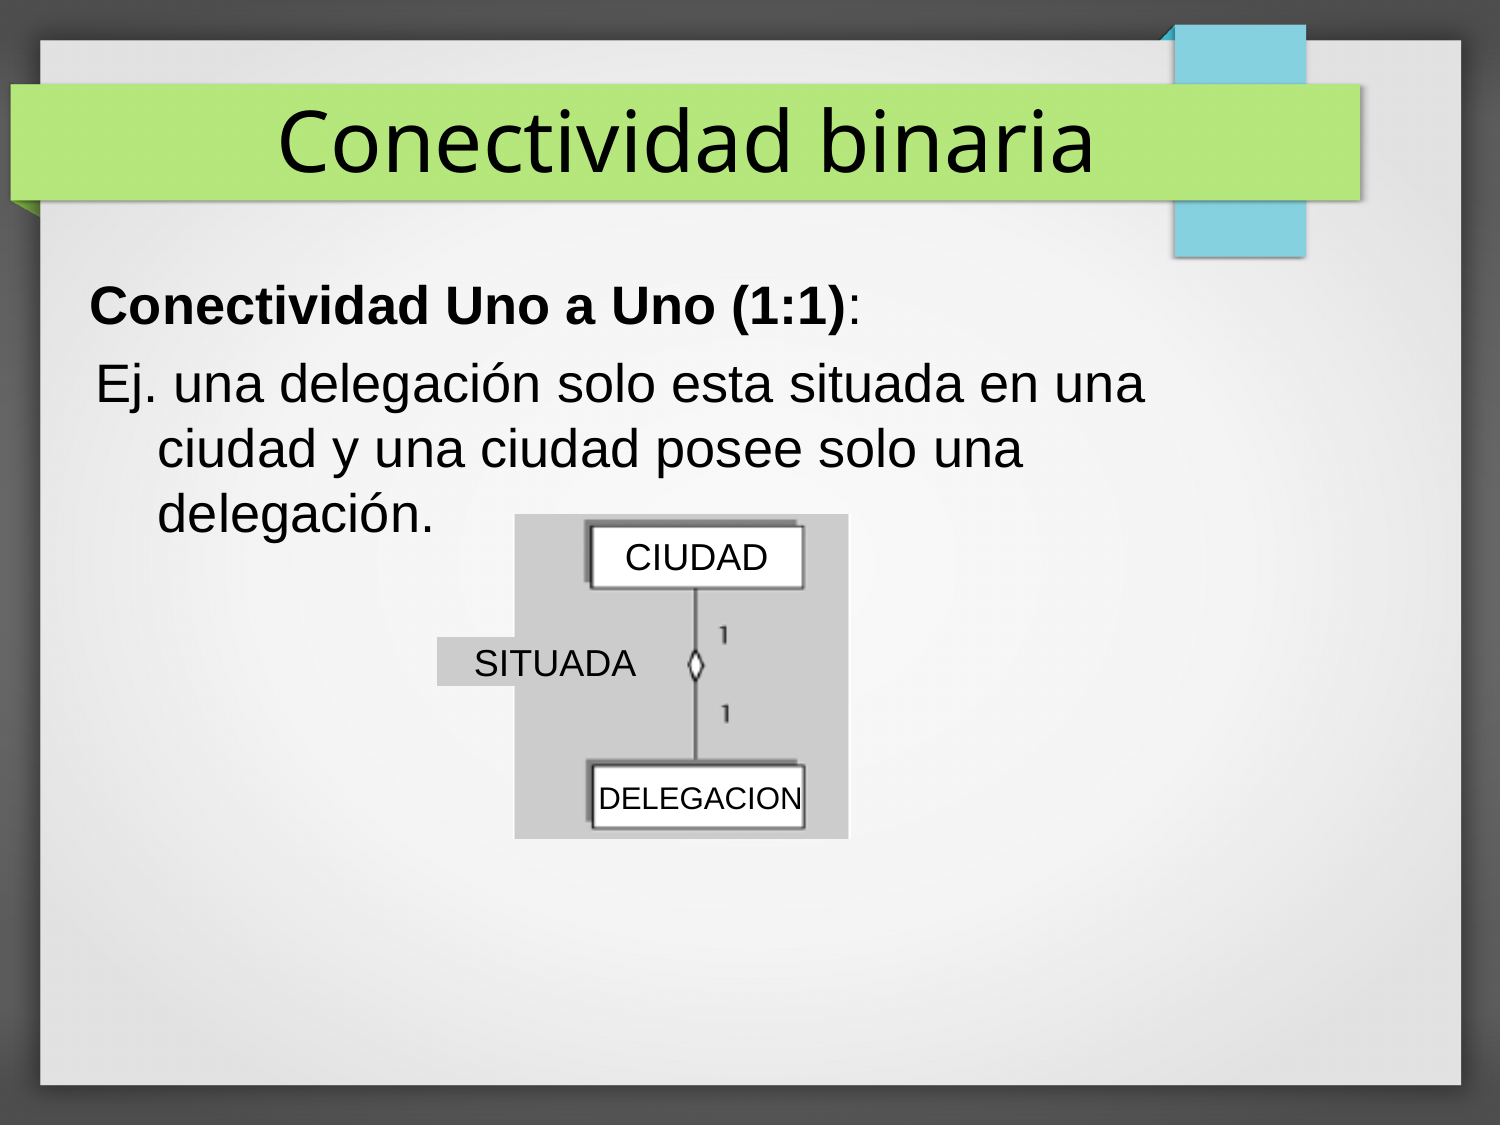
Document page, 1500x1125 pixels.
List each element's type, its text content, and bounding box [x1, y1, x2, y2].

text_box Conectividad Uno a Uno (1:1): Ej. una delegación solo esta situada en una ciudad y una ciudad posee solo una delegación. [74, 262, 1300, 1005]
text_box CIUDAD [614, 531, 780, 579]
text_box DELEGACION [618, 773, 784, 821]
text_box Conectividad binaria [74, 28, 1300, 249]
picture [0, 0, 1500, 1125]
text_box SITUADA [437, 637, 674, 686]
